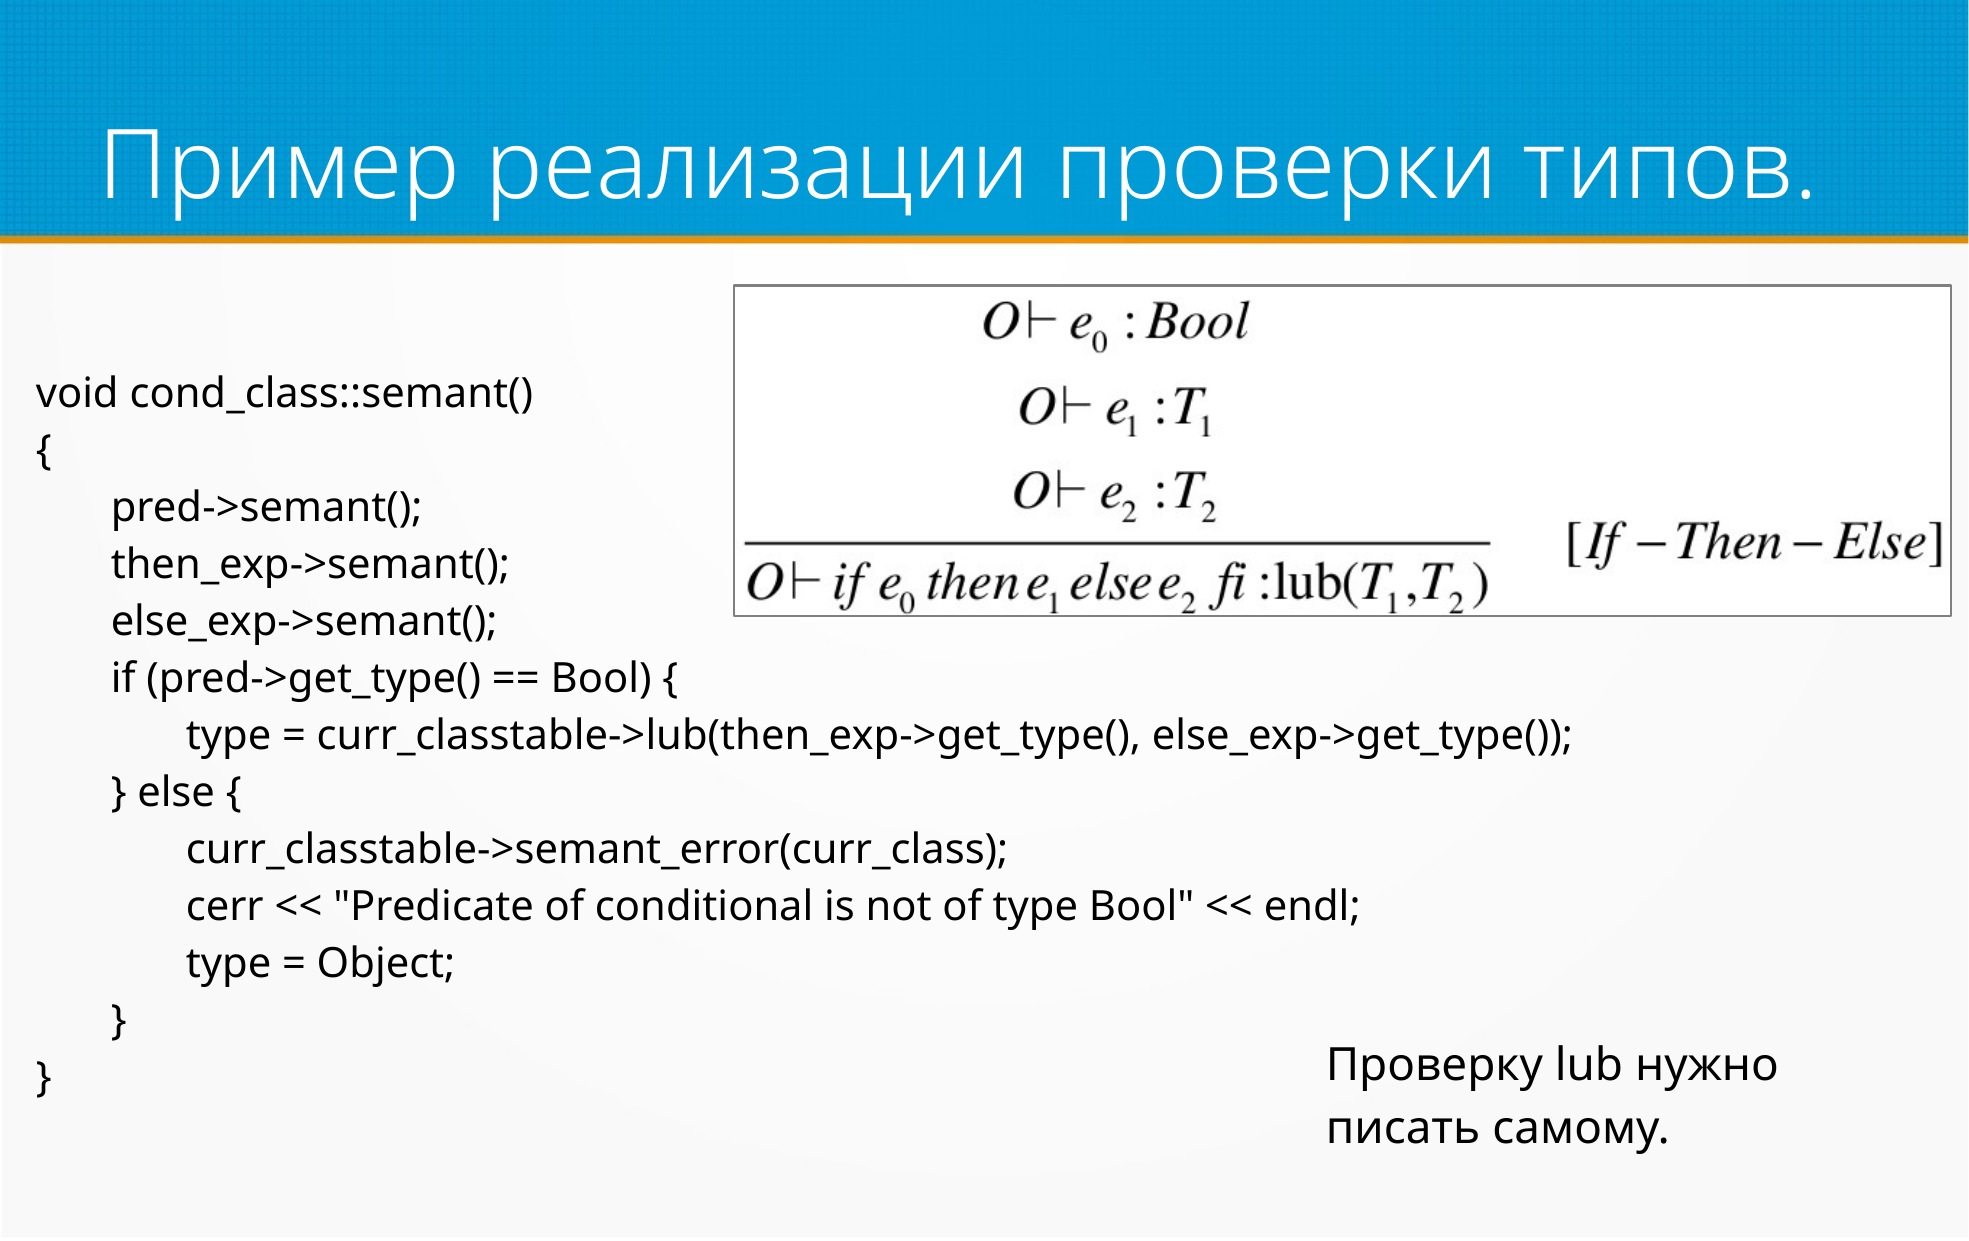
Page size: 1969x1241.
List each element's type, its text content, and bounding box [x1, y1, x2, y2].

picture [0, 233, 1969, 1241]
title Пример реализации проверки типов. [98, 19, 1870, 227]
text_box Проверку lub нужно писать самому. [1320, 1035, 1839, 1154]
text_box void cond_class::semant() { pred->semant(); then_exp->semant(); else_exp->semant(); if (pred->get_type() == Bool) { type = curr_classtable->lub(then_exp->get_type(), else_exp->get_type()); } else { curr_classtable->semant_error(curr_class); cerr << "Predicate of conditional is not of type Bool" << endl; type = Object; } } [30, 412, 1756, 1055]
